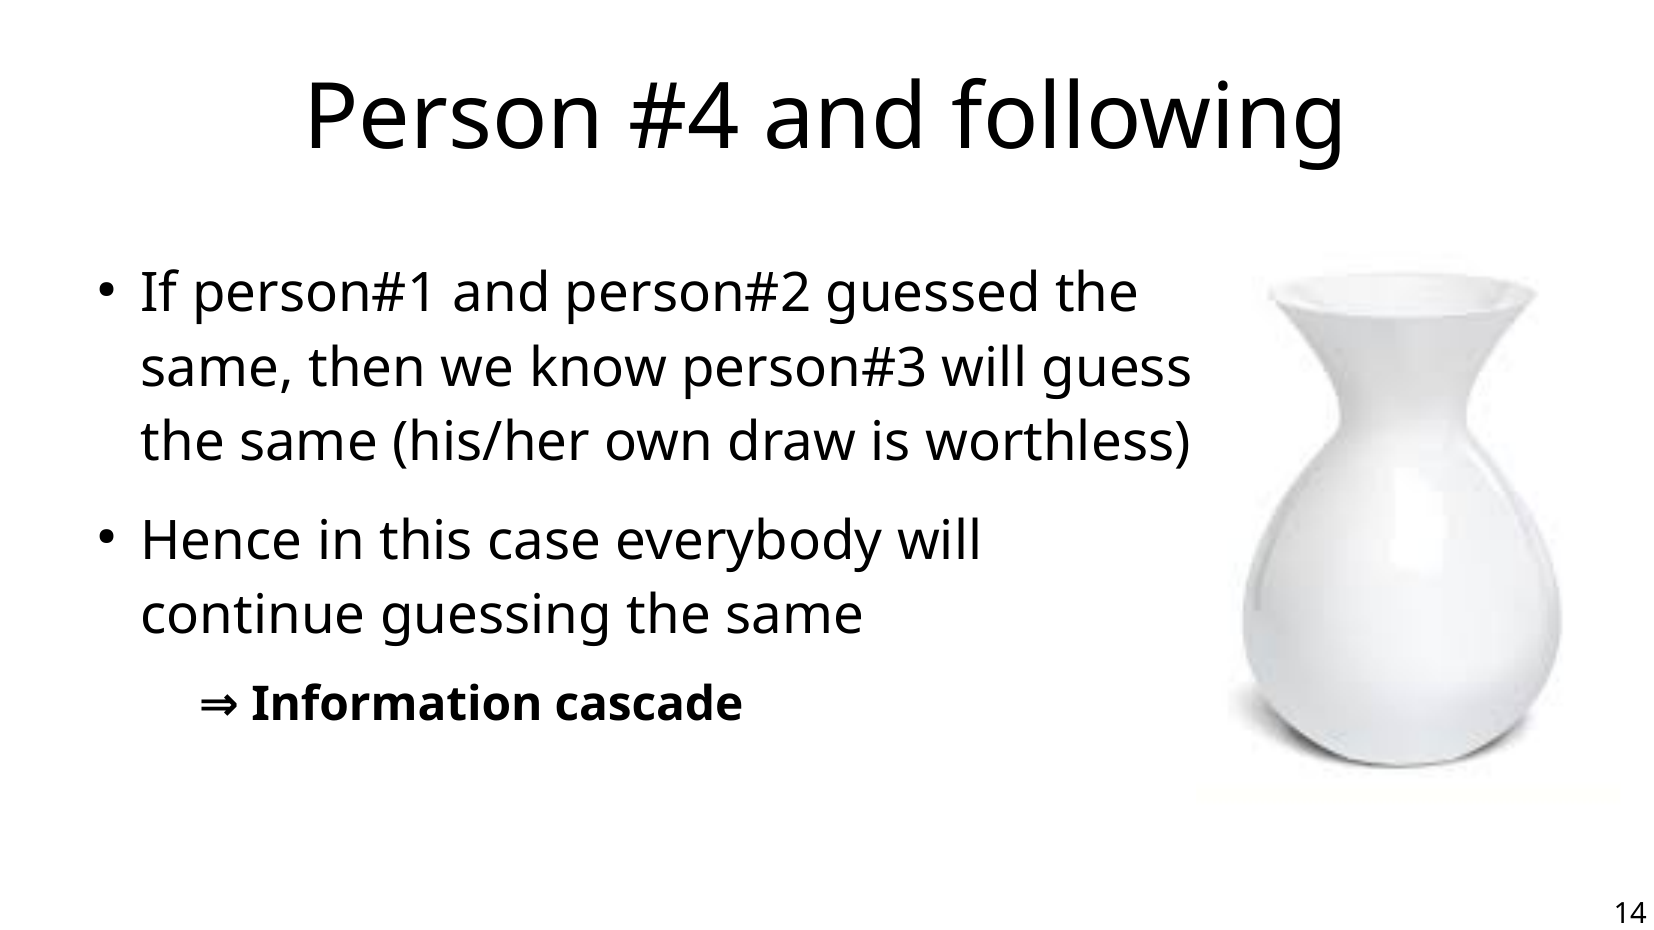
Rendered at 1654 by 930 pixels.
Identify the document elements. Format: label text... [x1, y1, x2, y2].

title Person #4 and following [82, 1, 1571, 225]
picture [1196, 240, 1621, 805]
list If person#1 and person#2 guessed the same, then we know person#3 will guess the same (his/her own draw is worthless) Hence in this case everybody will continue guessing the same ⇒ Information cascade [82, 252, 1196, 793]
